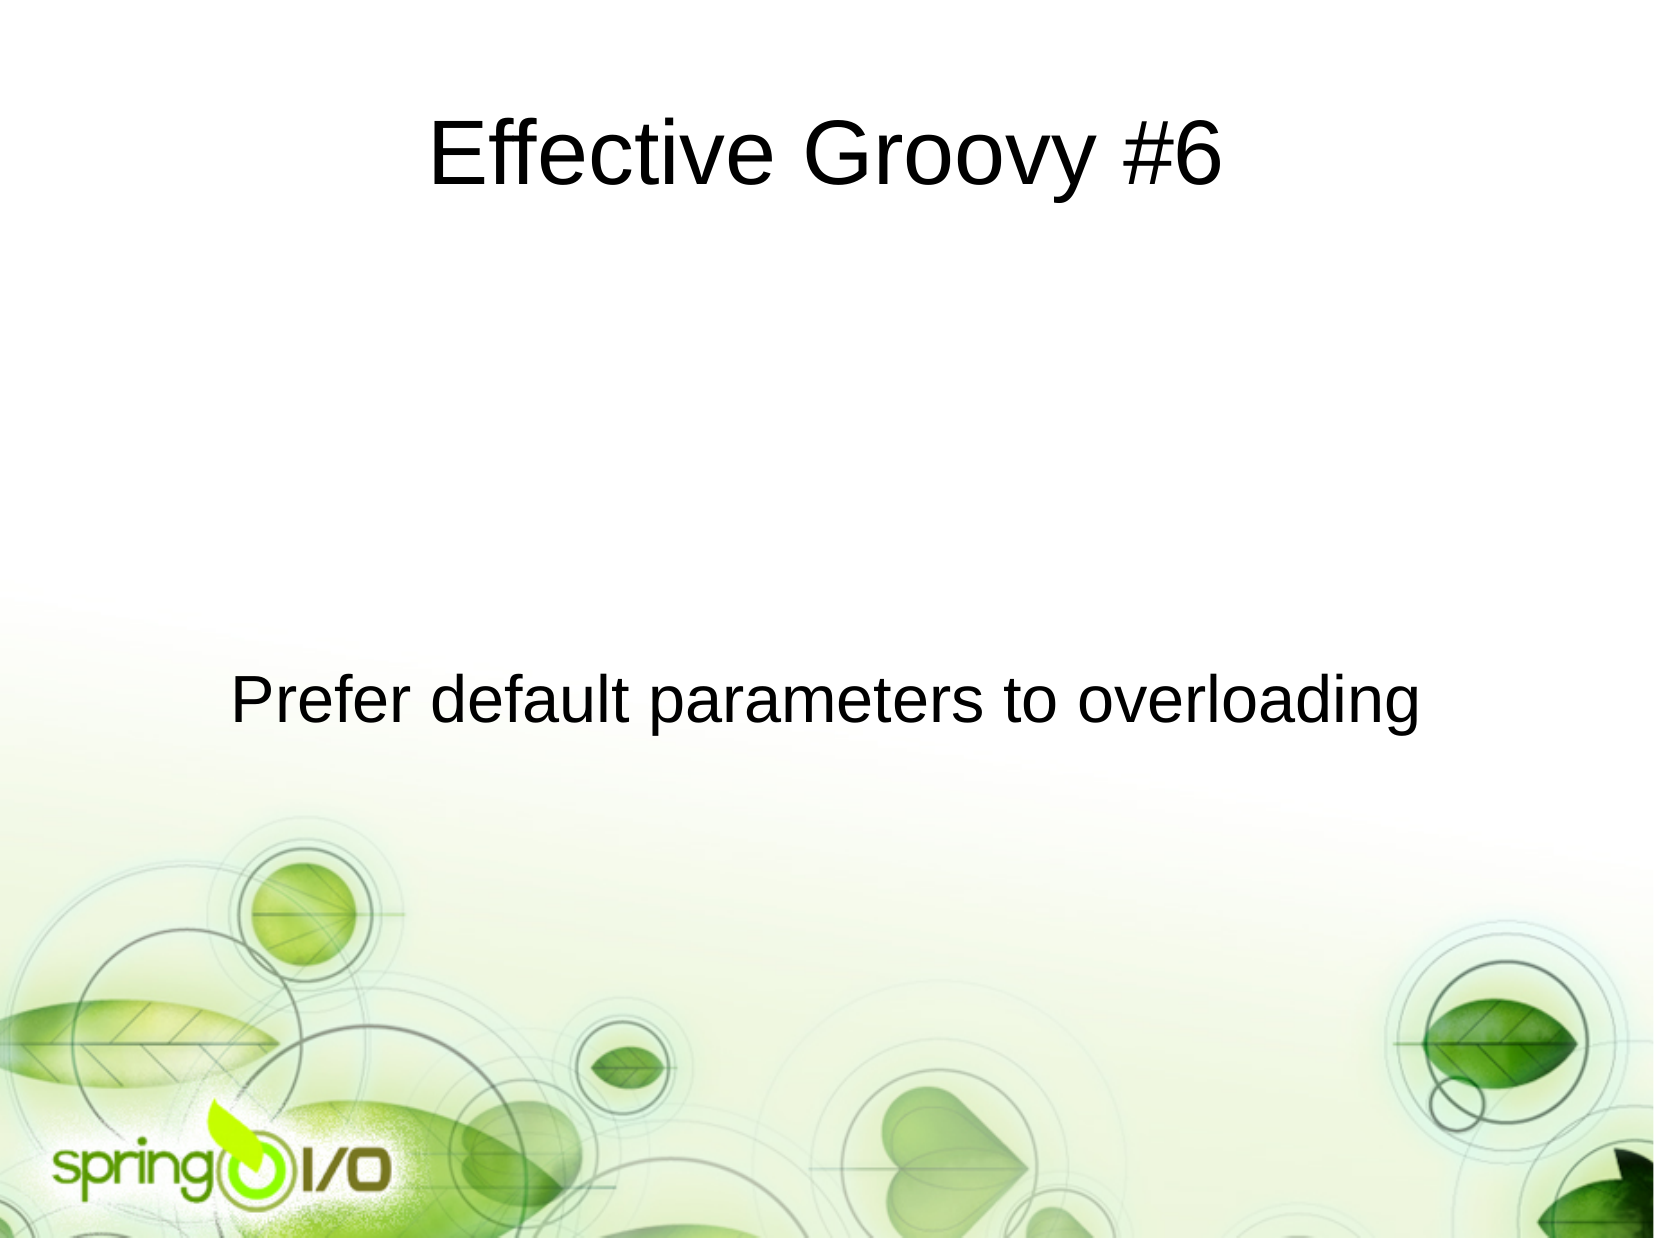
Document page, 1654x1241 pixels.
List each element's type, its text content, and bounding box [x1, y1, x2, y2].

subtitle Prefer default parameters to overloading [82, 297, 1571, 1102]
picture [0, 0, 1654, 1238]
title Effective Groovy #6 [82, 56, 1571, 250]
